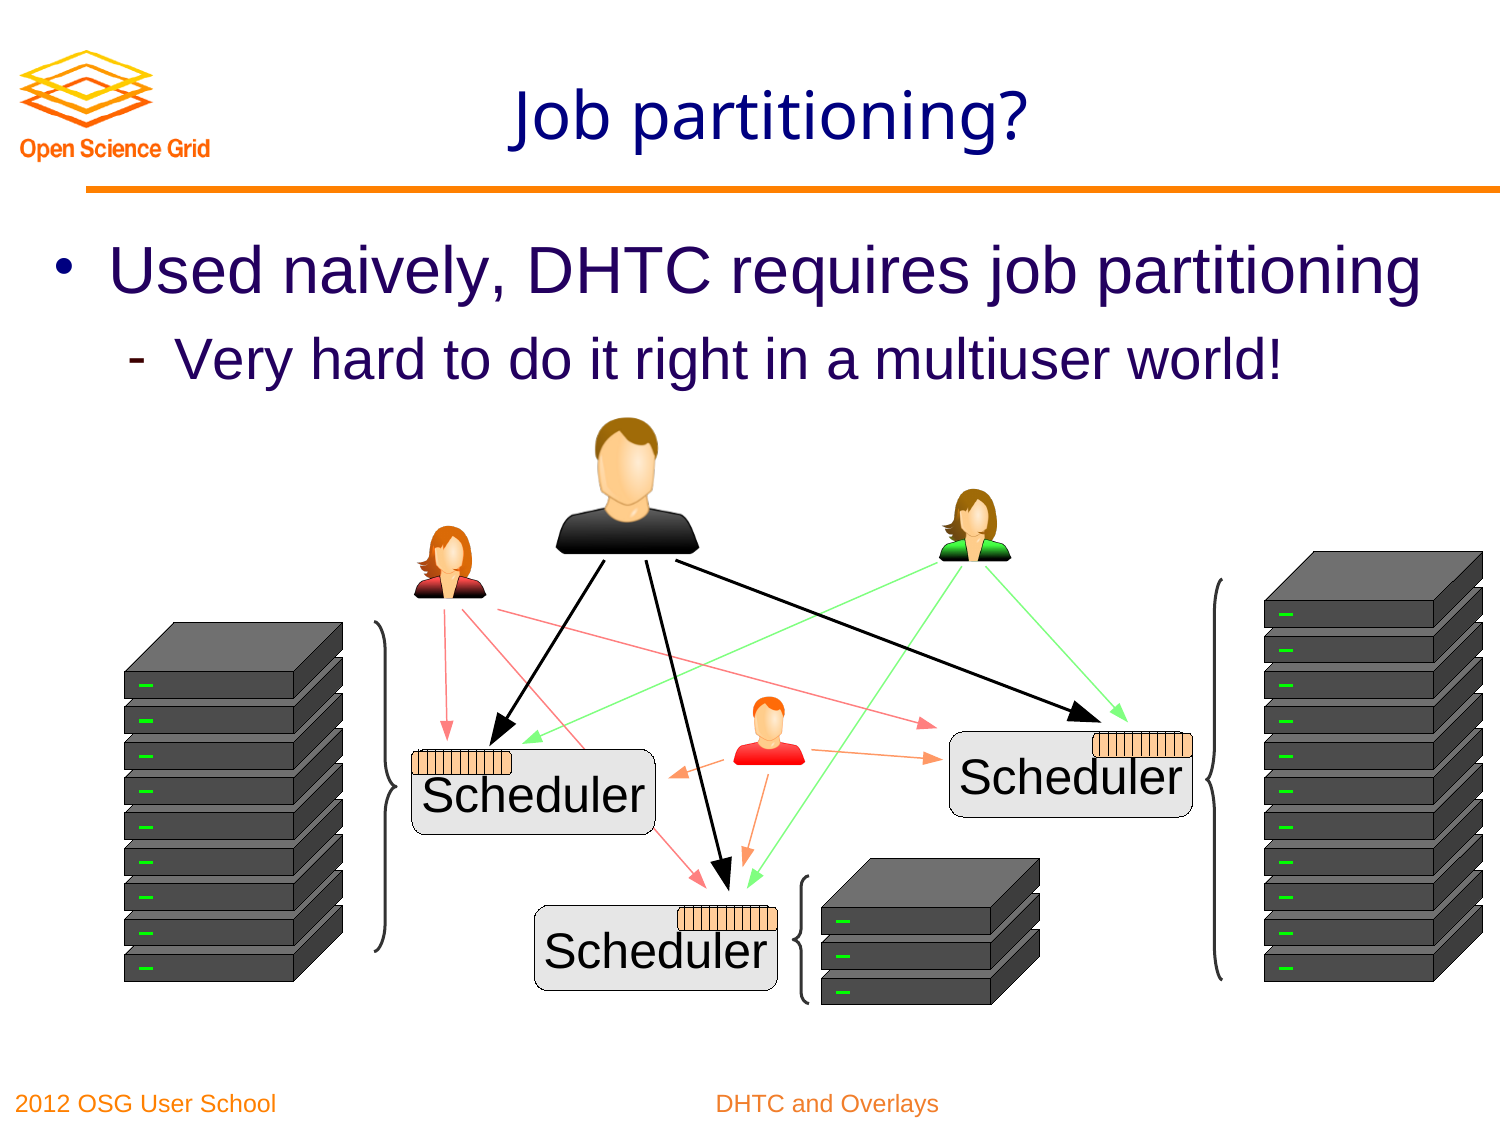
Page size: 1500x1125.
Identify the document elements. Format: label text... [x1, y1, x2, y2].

text_box [1264, 551, 1483, 628]
text_box [411, 751, 512, 775]
picture [0, 27, 201, 179]
text_box Scheduler [411, 749, 656, 835]
text_box [1264, 587, 1483, 663]
text_box [124, 693, 343, 770]
text_box [124, 834, 343, 911]
text_box [1264, 728, 1483, 805]
text_box [1264, 657, 1483, 734]
text_box [1264, 905, 1483, 982]
text_box [124, 622, 343, 699]
list Used naively, DHTC requires job partitioning Very hard to do it right in a multiuser world! [37, 218, 1483, 962]
text_box [677, 907, 778, 931]
text_box [1264, 799, 1483, 876]
text_box [124, 799, 343, 876]
text_box [124, 728, 343, 805]
text_box [821, 929, 1040, 1005]
text_box [821, 893, 1040, 970]
text_box [821, 858, 1040, 935]
picture [552, 407, 703, 558]
text_box [124, 870, 343, 946]
text_box [1264, 622, 1483, 699]
picture [412, 524, 488, 601]
text_box [124, 763, 343, 840]
text_box Scheduler [534, 905, 778, 991]
text_box [124, 905, 343, 982]
title Job partitioning? [201, 18, 1342, 207]
text_box Scheduler [949, 731, 1193, 818]
text_box [1264, 763, 1483, 840]
text_box [1264, 693, 1483, 770]
picture [937, 487, 1013, 563]
text_box [1264, 870, 1483, 946]
text_box [1264, 834, 1483, 911]
text_box [1092, 733, 1193, 758]
text_box [124, 657, 343, 734]
picture [731, 691, 807, 768]
